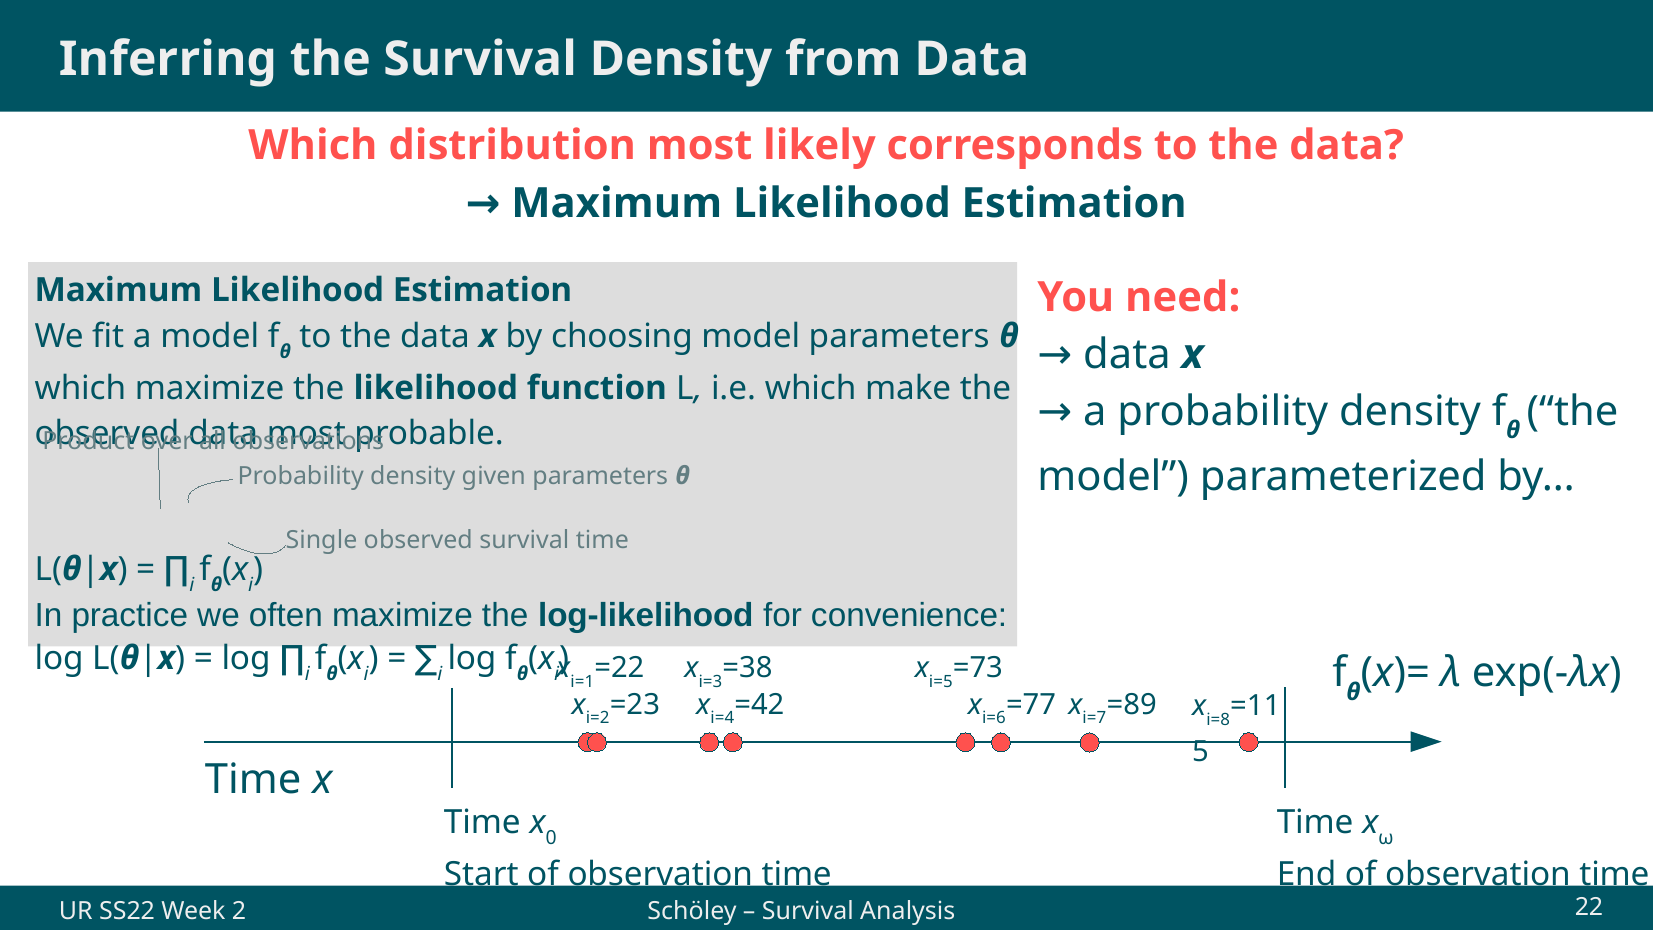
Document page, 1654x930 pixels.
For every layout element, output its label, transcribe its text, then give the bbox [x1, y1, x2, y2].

text_box [1080, 732, 1100, 753]
text_box Time x0 Start of observation time [429, 790, 1151, 905]
text_box You need: → data x → a probability density fθ (“the model”) parameterized by… [1022, 259, 1635, 480]
text_box [955, 732, 976, 752]
text_box [723, 732, 743, 752]
text_box [577, 732, 607, 752]
title Inferring the Survival Density from Data [58, 0, 1594, 107]
text_box Single observed survival time [270, 514, 589, 559]
text_box Time xω End of observation time [1262, 790, 1653, 905]
text_box Probability density given parameters θ [222, 450, 631, 495]
text_box fθ(x)= λ exp(-λx) [1317, 634, 1646, 757]
text_box xi=4=42 [681, 675, 788, 732]
text_box xi=7=89 [1053, 675, 1160, 732]
text_box xi=6=77 [953, 675, 1053, 732]
text_box Maximum Likelihood Estimation We fit a model fθ to the data x by choosing model parameters θ which maximize the likelihood function L, i.e. which make the observed data most probable. L(θ|x) = ∏i fθ(xi) In practice we often maximize the log-likelihood for convenience: log L(θ|x) = log ∏i fθ(xi) = ∑i log fθ(xi) [19, 259, 1023, 644]
text_box [1239, 733, 1259, 752]
text_box Which distribution most likely corresponds to the data? → Maximum Likelihood Estimation [19, 107, 1634, 259]
text_box xi=2=23 [556, 675, 663, 732]
text_box Time x [190, 741, 912, 856]
text_box xi=5=73 [899, 639, 1006, 696]
text_box xi=8=115 [1177, 676, 1306, 733]
text_box Product over all observations [27, 415, 345, 460]
text_box [699, 732, 719, 752]
text_box xi=1=22 [541, 639, 648, 696]
text_box [991, 732, 1011, 752]
text_box xi=3=38 [669, 639, 776, 696]
